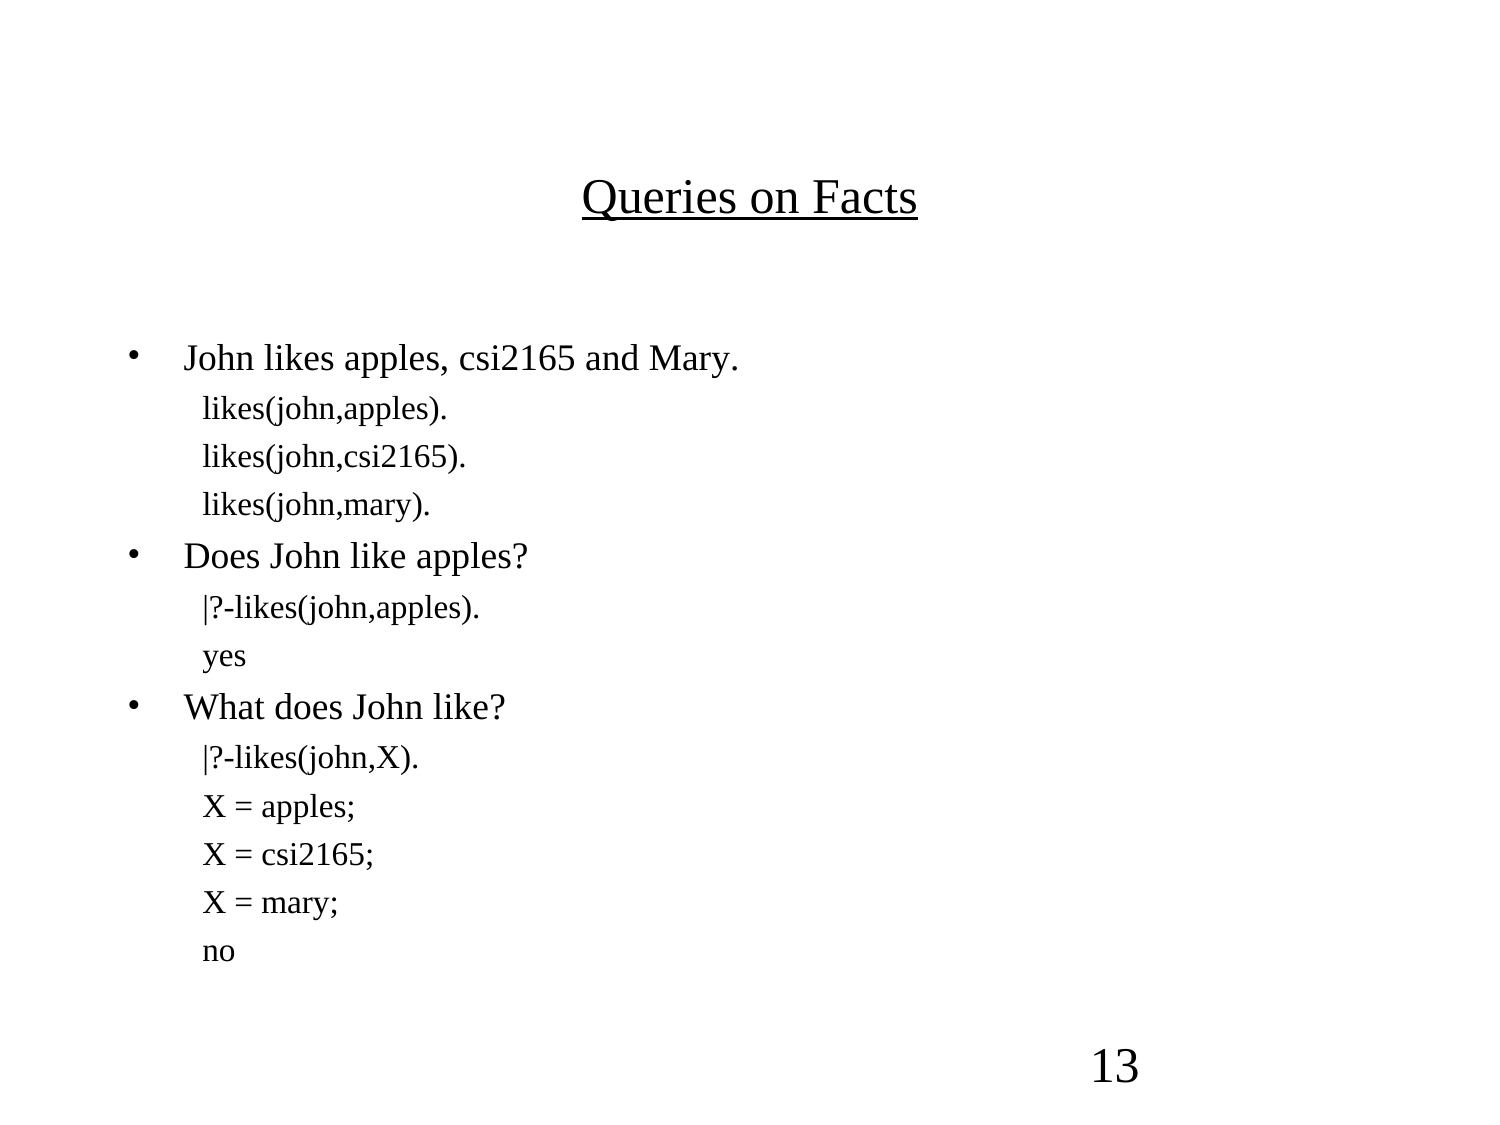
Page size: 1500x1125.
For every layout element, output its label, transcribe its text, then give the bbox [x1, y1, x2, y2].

list John likes apples, csi2165 and Mary. likes(john,apples). likes(john,csi2165). likes(john,mary). Does John like apples? |?-likes(john,apples). yes What does John like? |?-likes(john,X). X = apples; X = csi2165; X = mary; no [112, 324, 1388, 1000]
title Queries on Facts [112, 99, 1388, 288]
